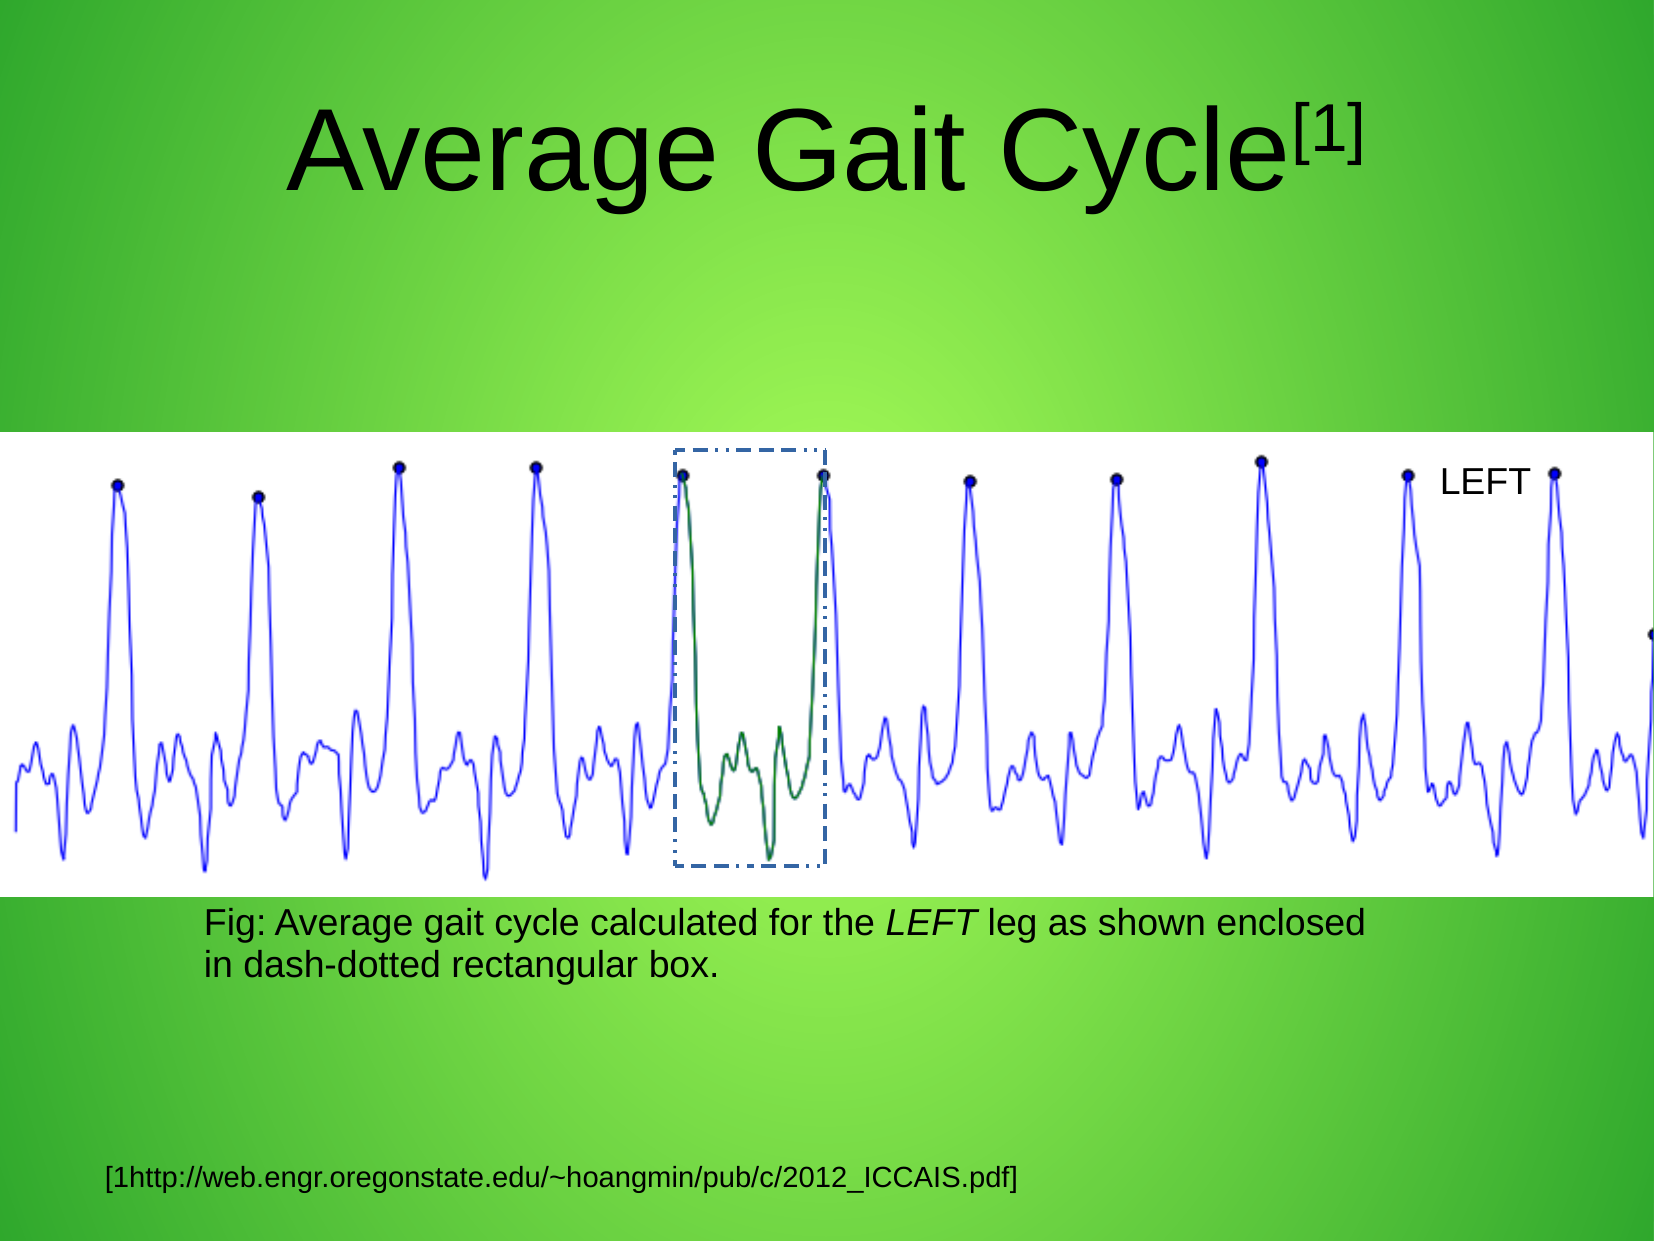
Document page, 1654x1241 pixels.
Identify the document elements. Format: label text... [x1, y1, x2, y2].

text_box [675, 450, 826, 867]
text_box LEFT [1425, 453, 1636, 511]
title Average Gait Cycle[1] [82, 47, 1571, 252]
text_box [1http://web.engr.oregonstate.edu/~hoangmin/pub/c/2012_ICCAIS.pdf] [90, 1153, 1035, 1201]
picture [0, 432, 1654, 897]
text_box Fig: Average gait cycle calculated for the LEFT leg as shown enclosed in dash-dotted rectangular box. [189, 894, 1382, 993]
